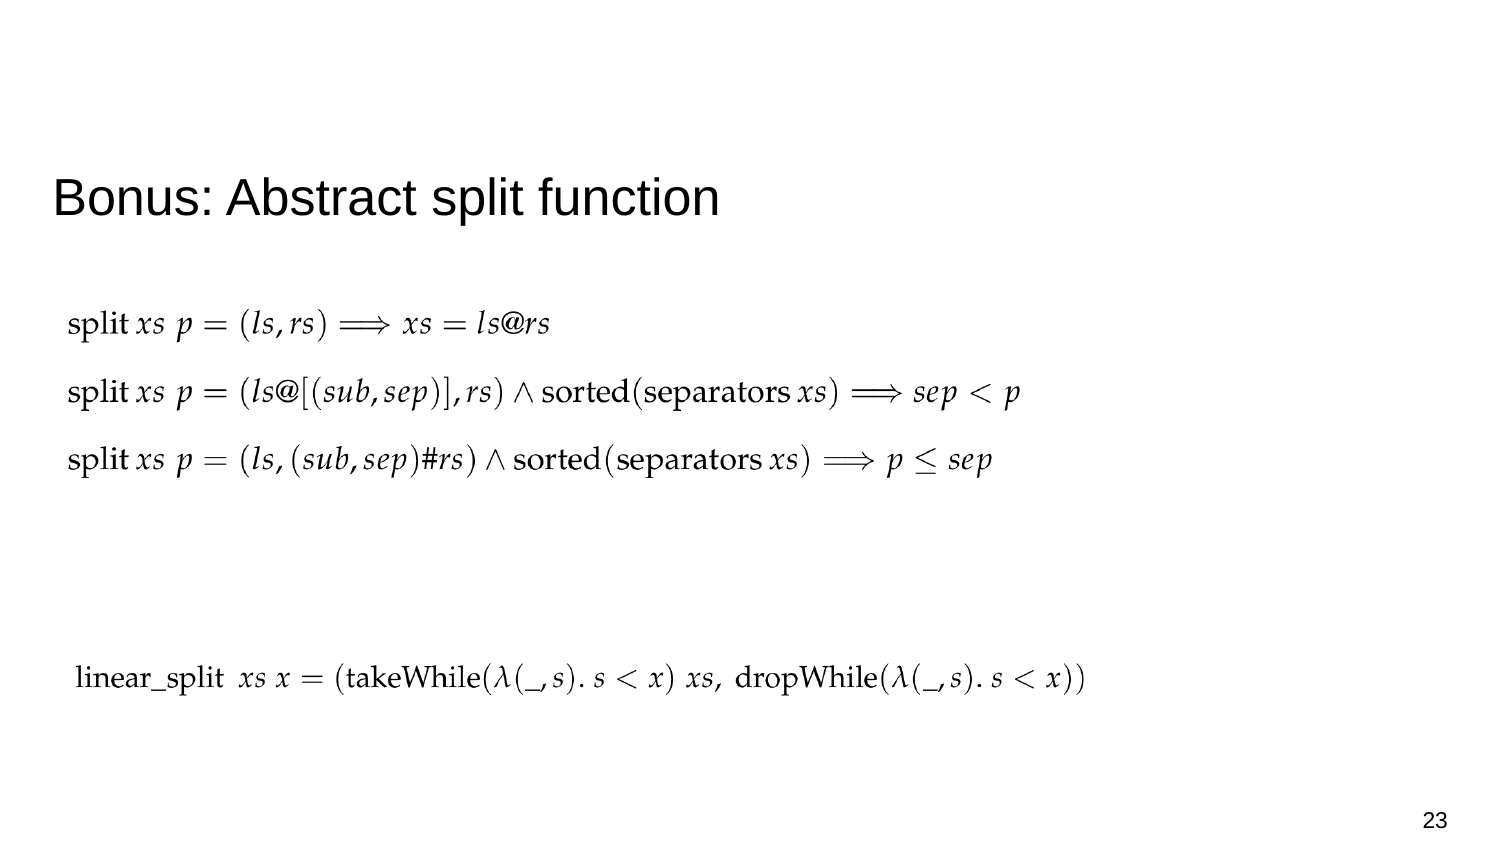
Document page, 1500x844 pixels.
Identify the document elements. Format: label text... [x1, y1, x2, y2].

picture [59, 298, 1030, 502]
picture [62, 649, 1093, 709]
title Bonus: Abstract split function [52, 159, 1449, 227]
